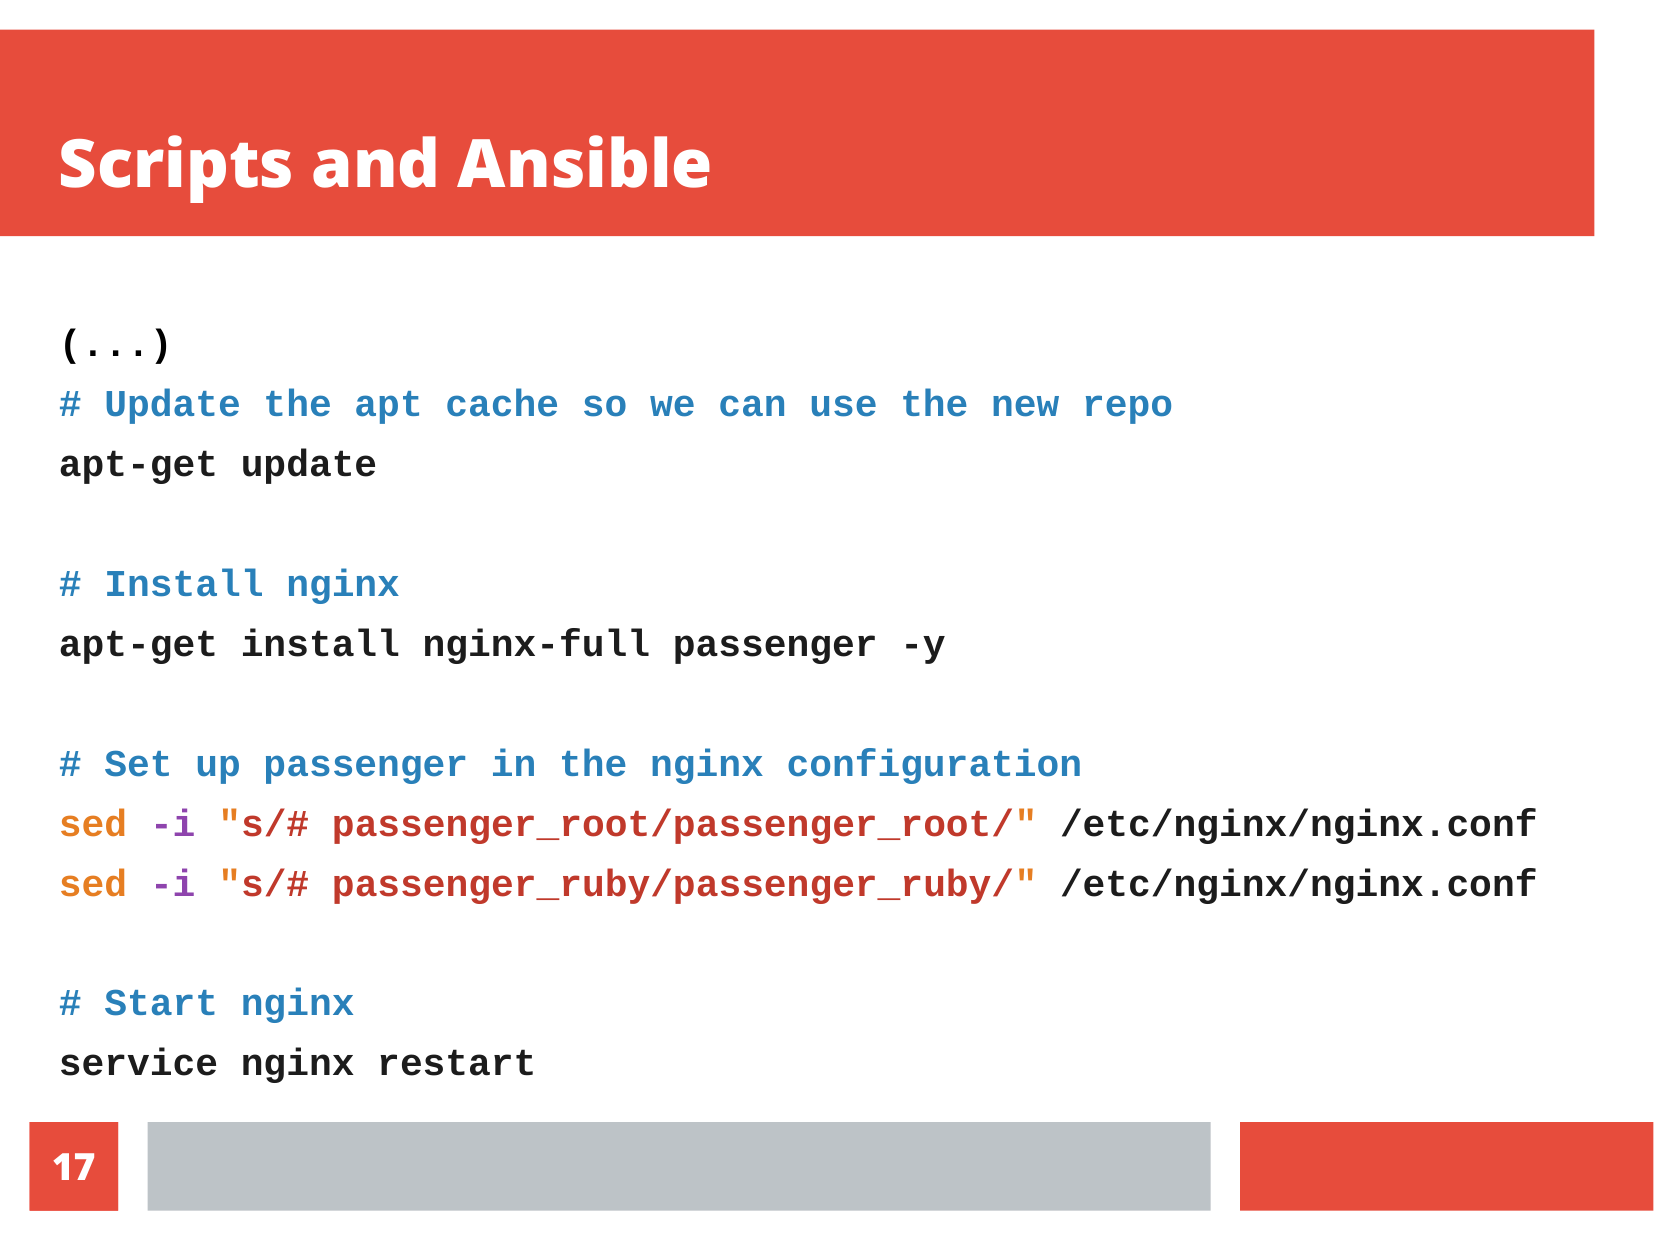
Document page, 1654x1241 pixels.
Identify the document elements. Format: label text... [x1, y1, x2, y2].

list (...) # Update the apt cache so we can use the new repo apt-get update # Install nginx apt-get install nginx-full passenger -y # Set up passenger in the nginx configuration sed -i "s/# passenger_root/passenger_root/" /etc/nginx/nginx.conf sed -i "s/# passenger_ruby/passenger_ruby/" /etc/nginx/nginx.conf # Start nginx service nginx restart [59, 324, 1565, 1093]
title Scripts and Ansible [59, 59, 1595, 207]
